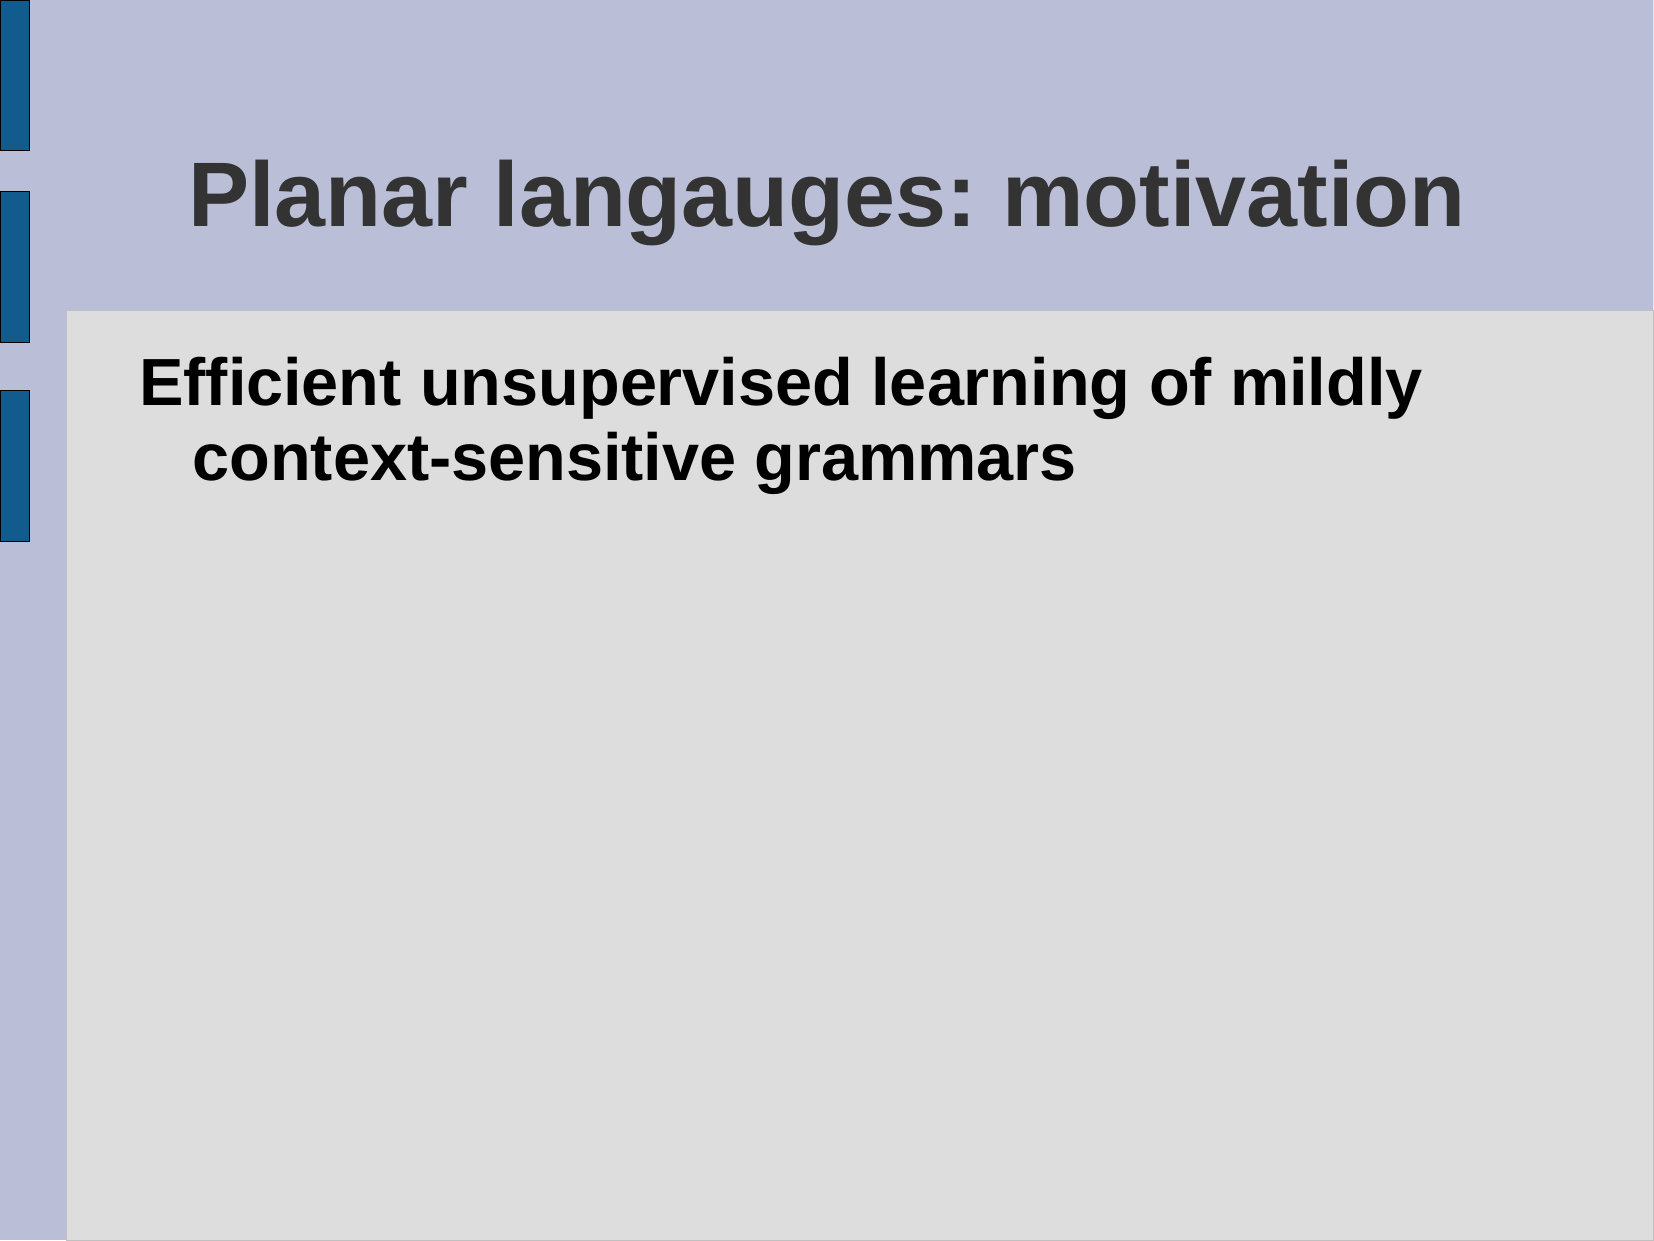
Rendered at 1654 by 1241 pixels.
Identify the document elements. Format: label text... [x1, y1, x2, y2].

list Efficient unsupervised learning of mildly context-sensitive grammars [121, 344, 1534, 1127]
title Planar langauges: motivation [121, 91, 1534, 299]
